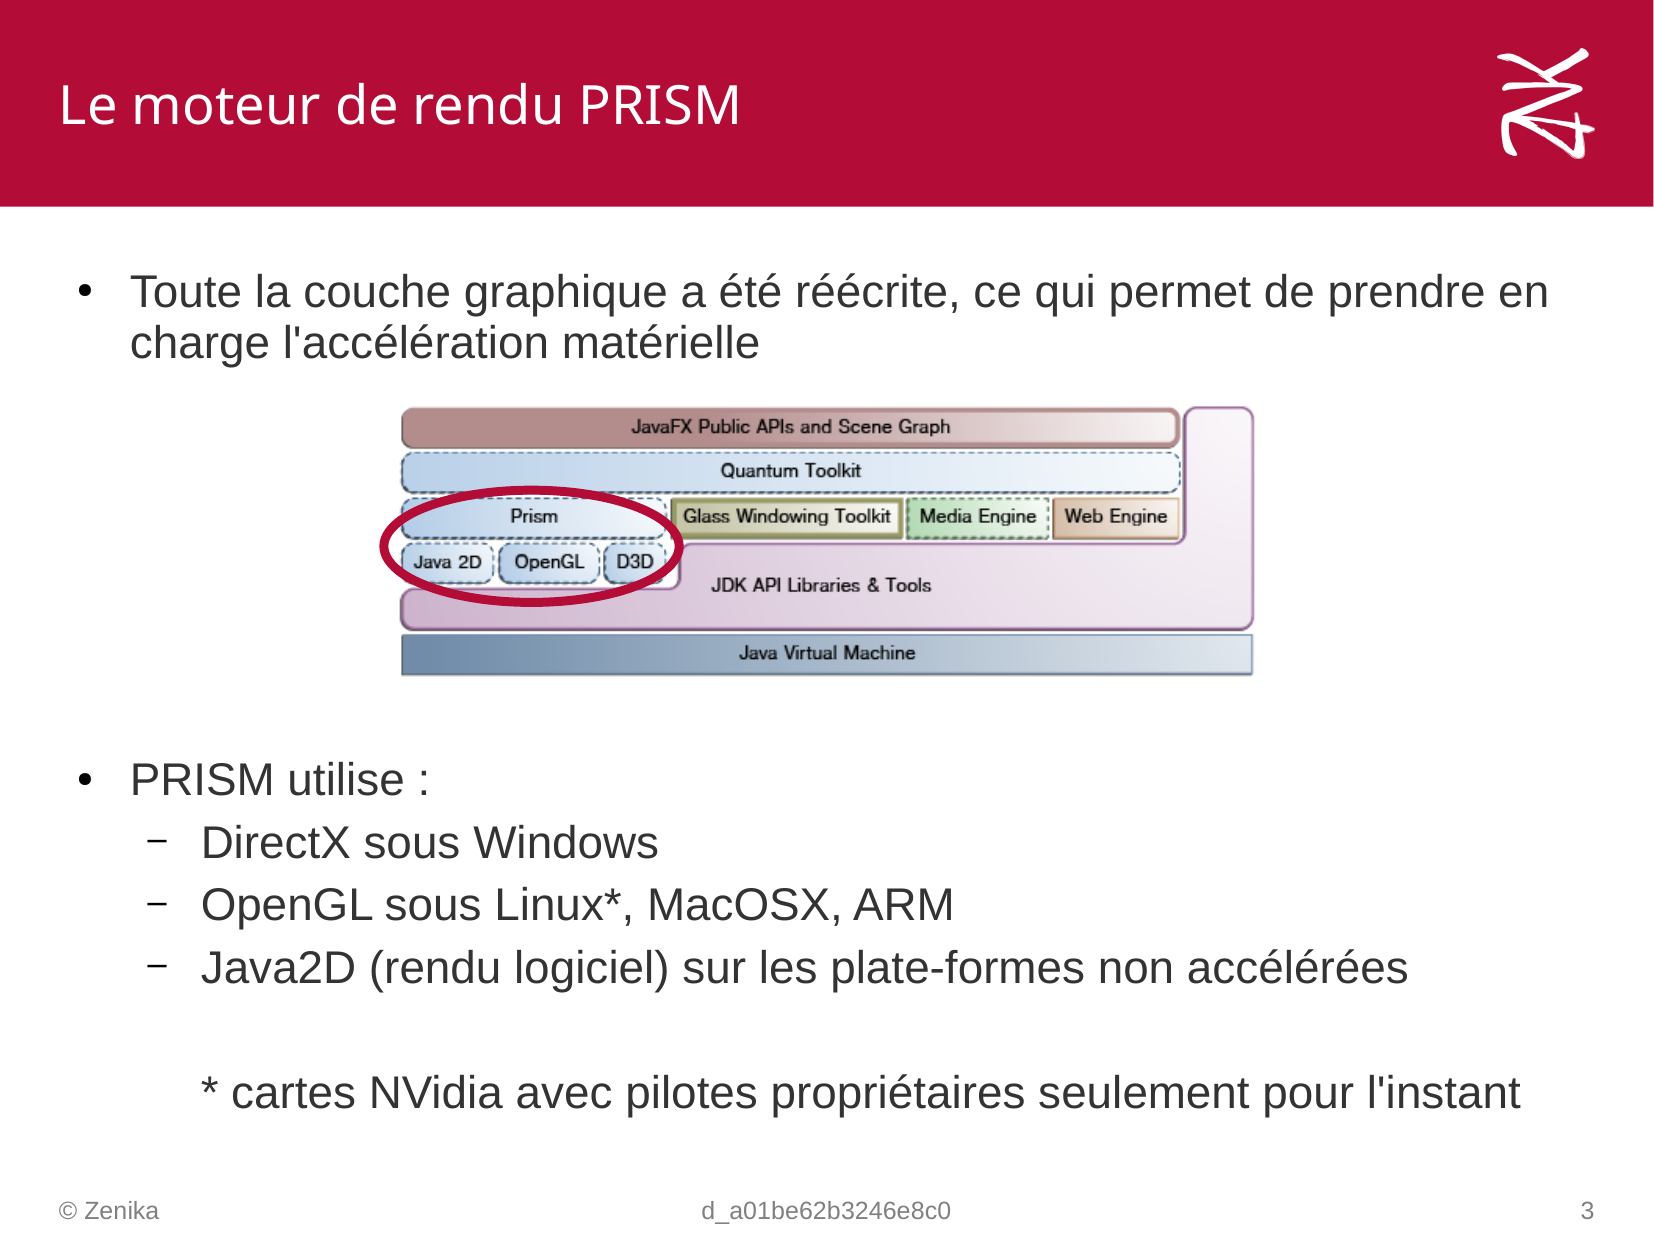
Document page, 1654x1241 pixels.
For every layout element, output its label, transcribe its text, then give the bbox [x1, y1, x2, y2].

picture [397, 495, 674, 597]
title Le moteur de rendu PRISM [59, 29, 1595, 178]
picture [397, 402, 1256, 680]
list Toute la couche graphique a été réécrite, ce qui permet de prendre en charge l'accélération matérielle PRISM utilise : DirectX sous Windows OpenGL sous Linux*, MacOSX, ARM Java2D (rendu logiciel) sur les plate-formes non accélérées * cartes NVidia avec pilotes propriétaires seulement pour l'instant [59, 265, 1595, 1182]
